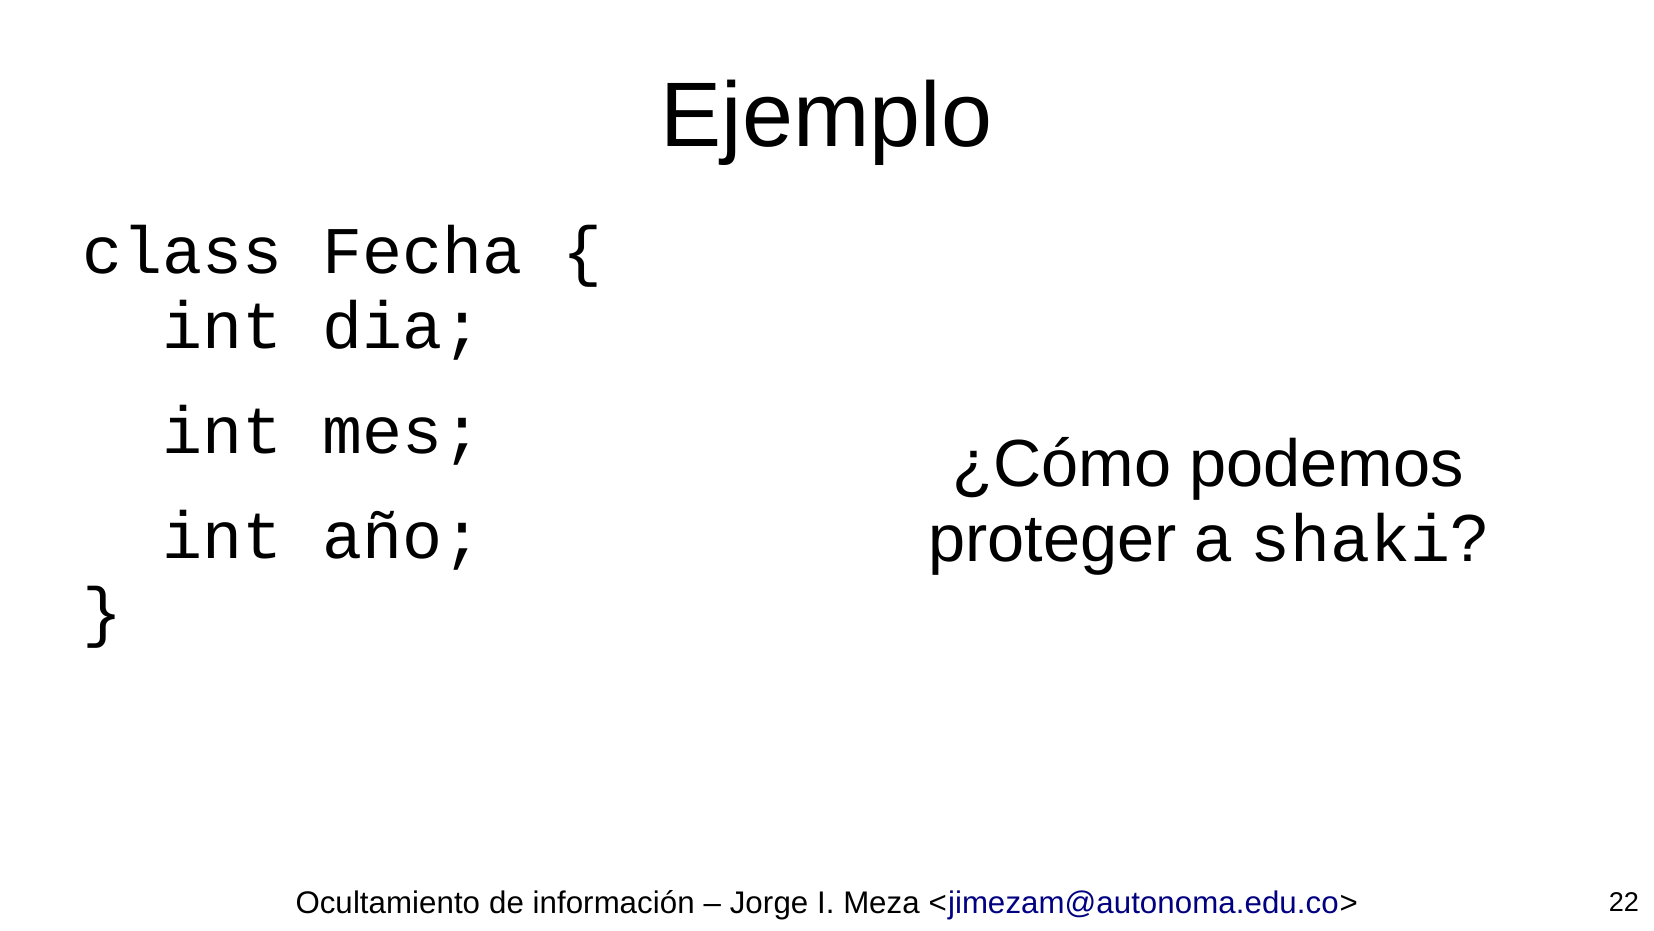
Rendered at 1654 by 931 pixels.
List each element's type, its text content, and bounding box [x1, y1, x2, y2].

list class Fecha { int dia; int mes; int año; } [82, 217, 809, 879]
list ¿Cómo podemos proteger a shaki? [845, 217, 1572, 879]
title Ejemplo [82, 37, 1571, 193]
